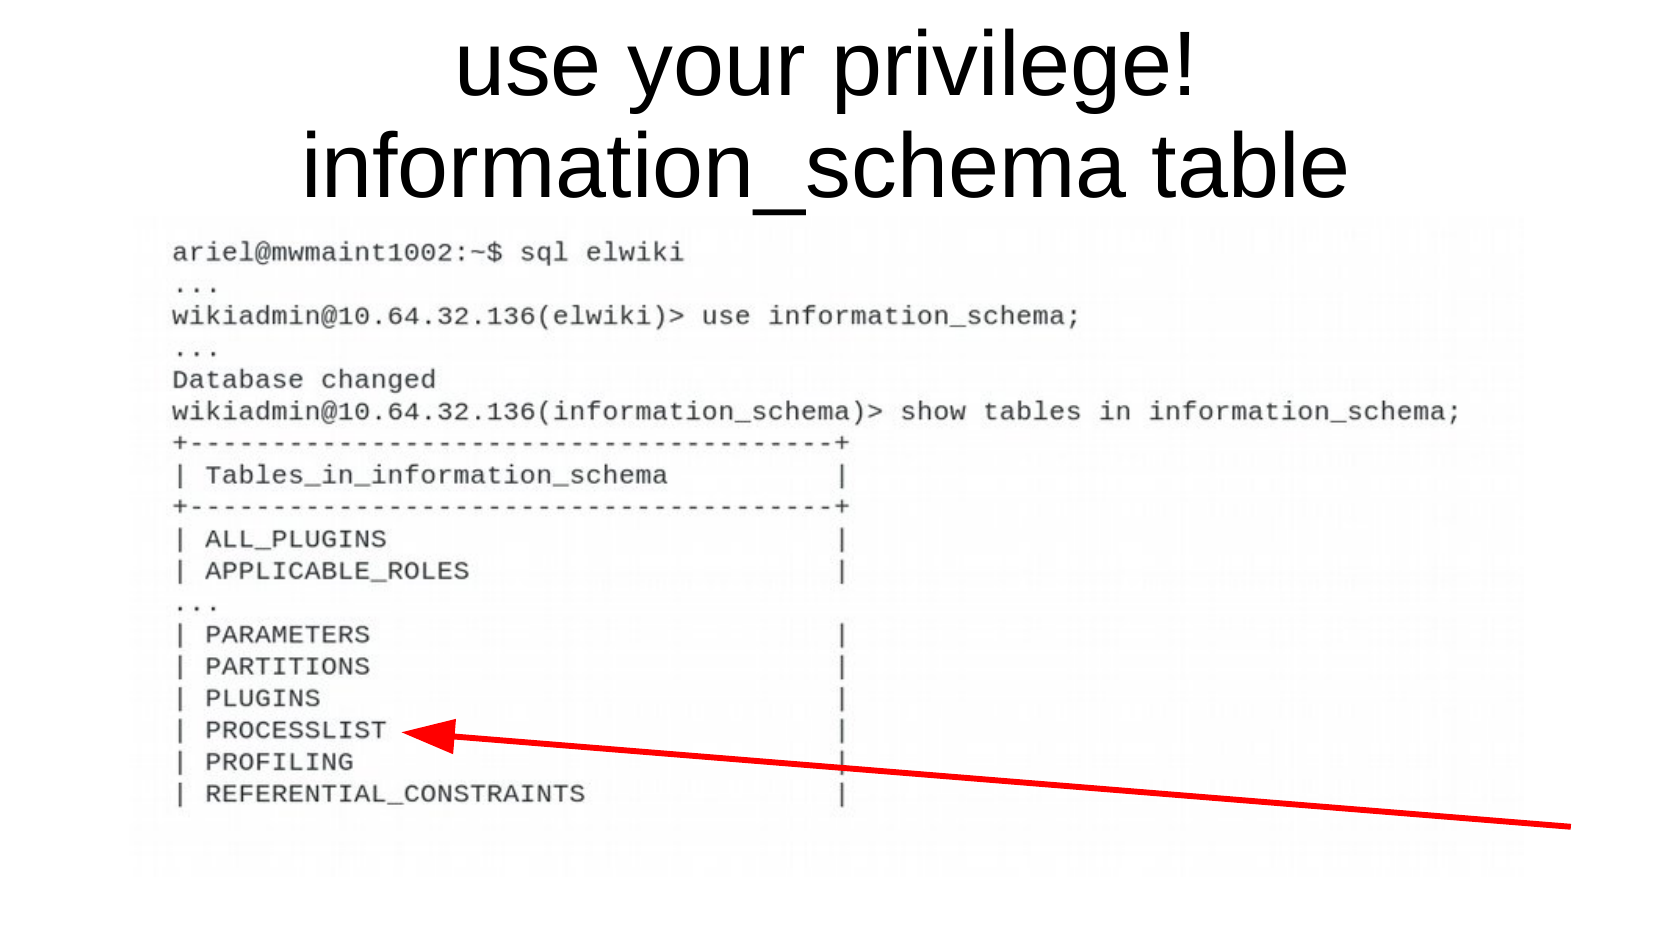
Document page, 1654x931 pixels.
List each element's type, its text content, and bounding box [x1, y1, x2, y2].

picture [129, 216, 1524, 877]
title use your privilege! information_schema table [82, 12, 1571, 218]
